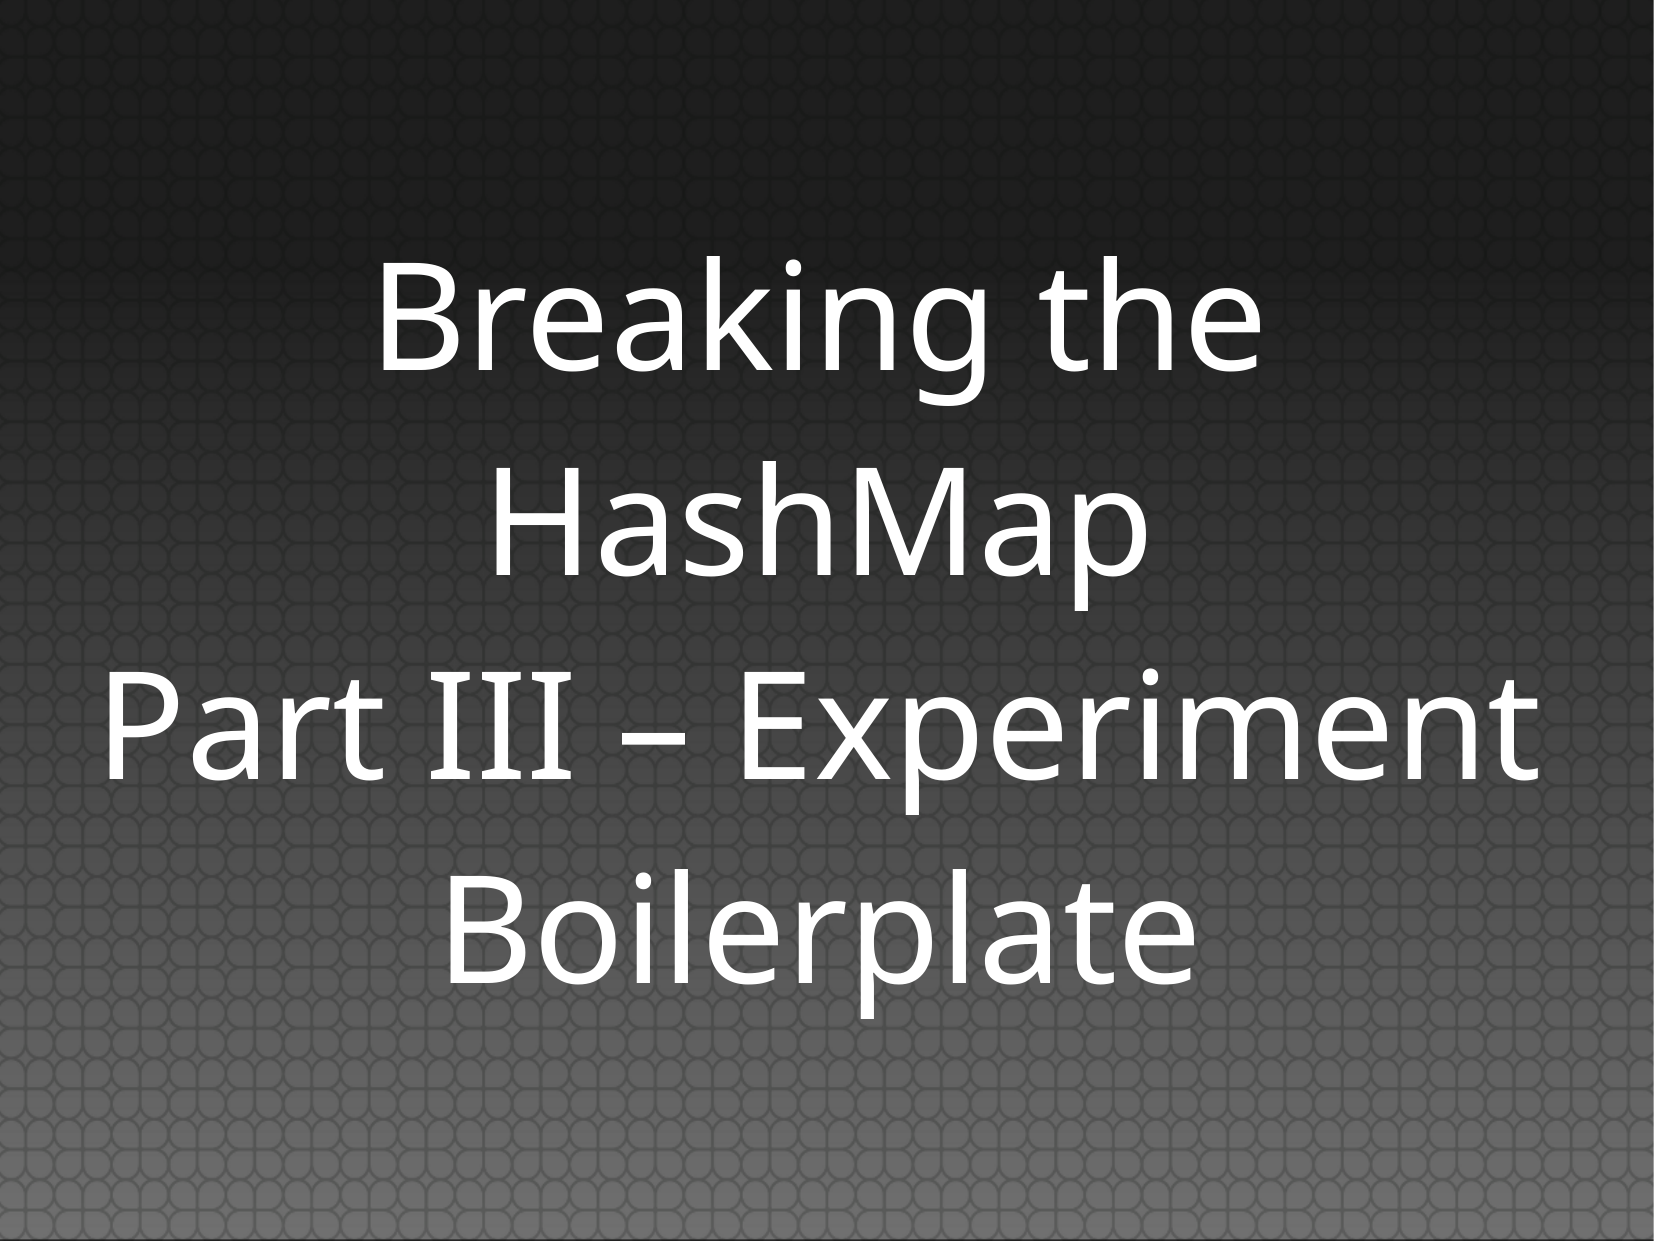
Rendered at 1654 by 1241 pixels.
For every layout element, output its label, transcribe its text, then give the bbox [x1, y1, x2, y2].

title Breaking the HashMap Part III – Experiment Boilerplate [75, 182, 1564, 1056]
picture [0, 0, 1654, 1241]
